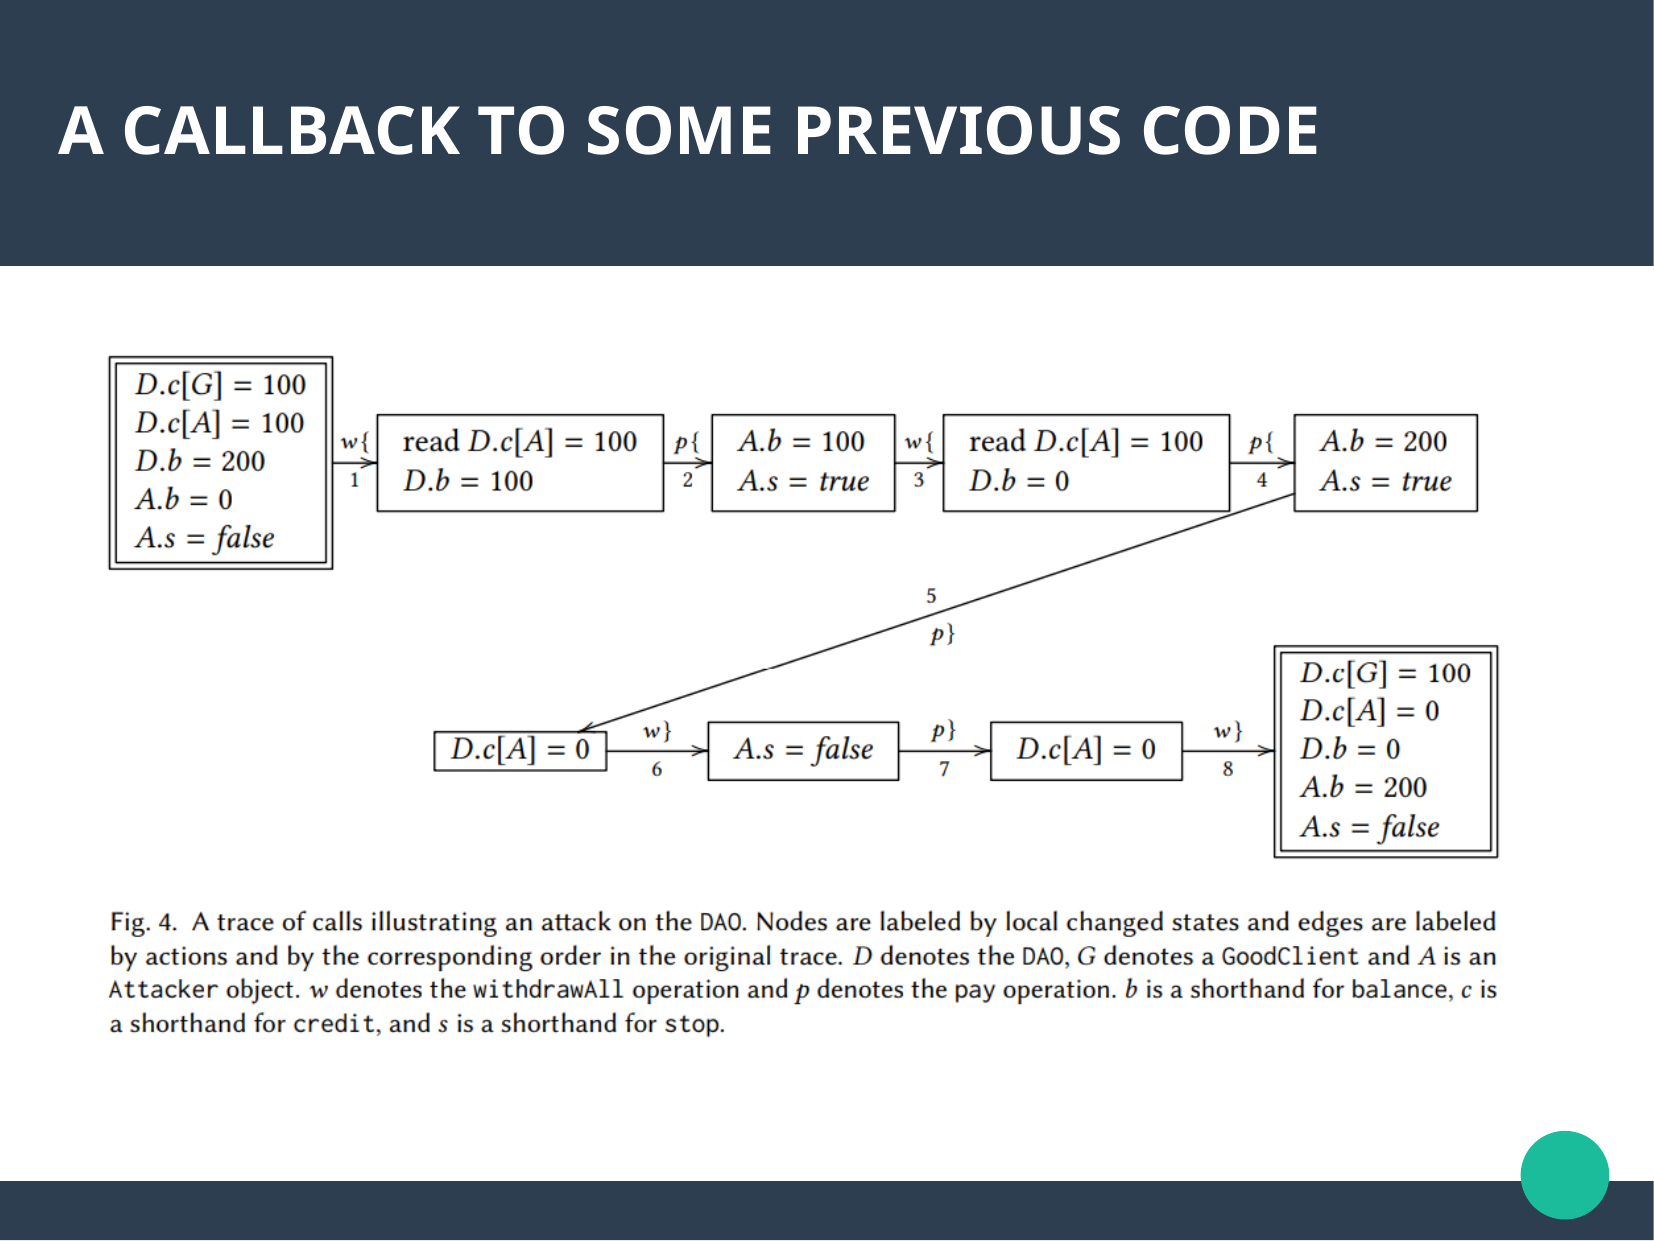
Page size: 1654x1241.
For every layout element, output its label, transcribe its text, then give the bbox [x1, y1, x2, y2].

title A CALLBACK TO SOME PREVIOUS CODE [59, 49, 1595, 207]
picture [67, 328, 1531, 1077]
